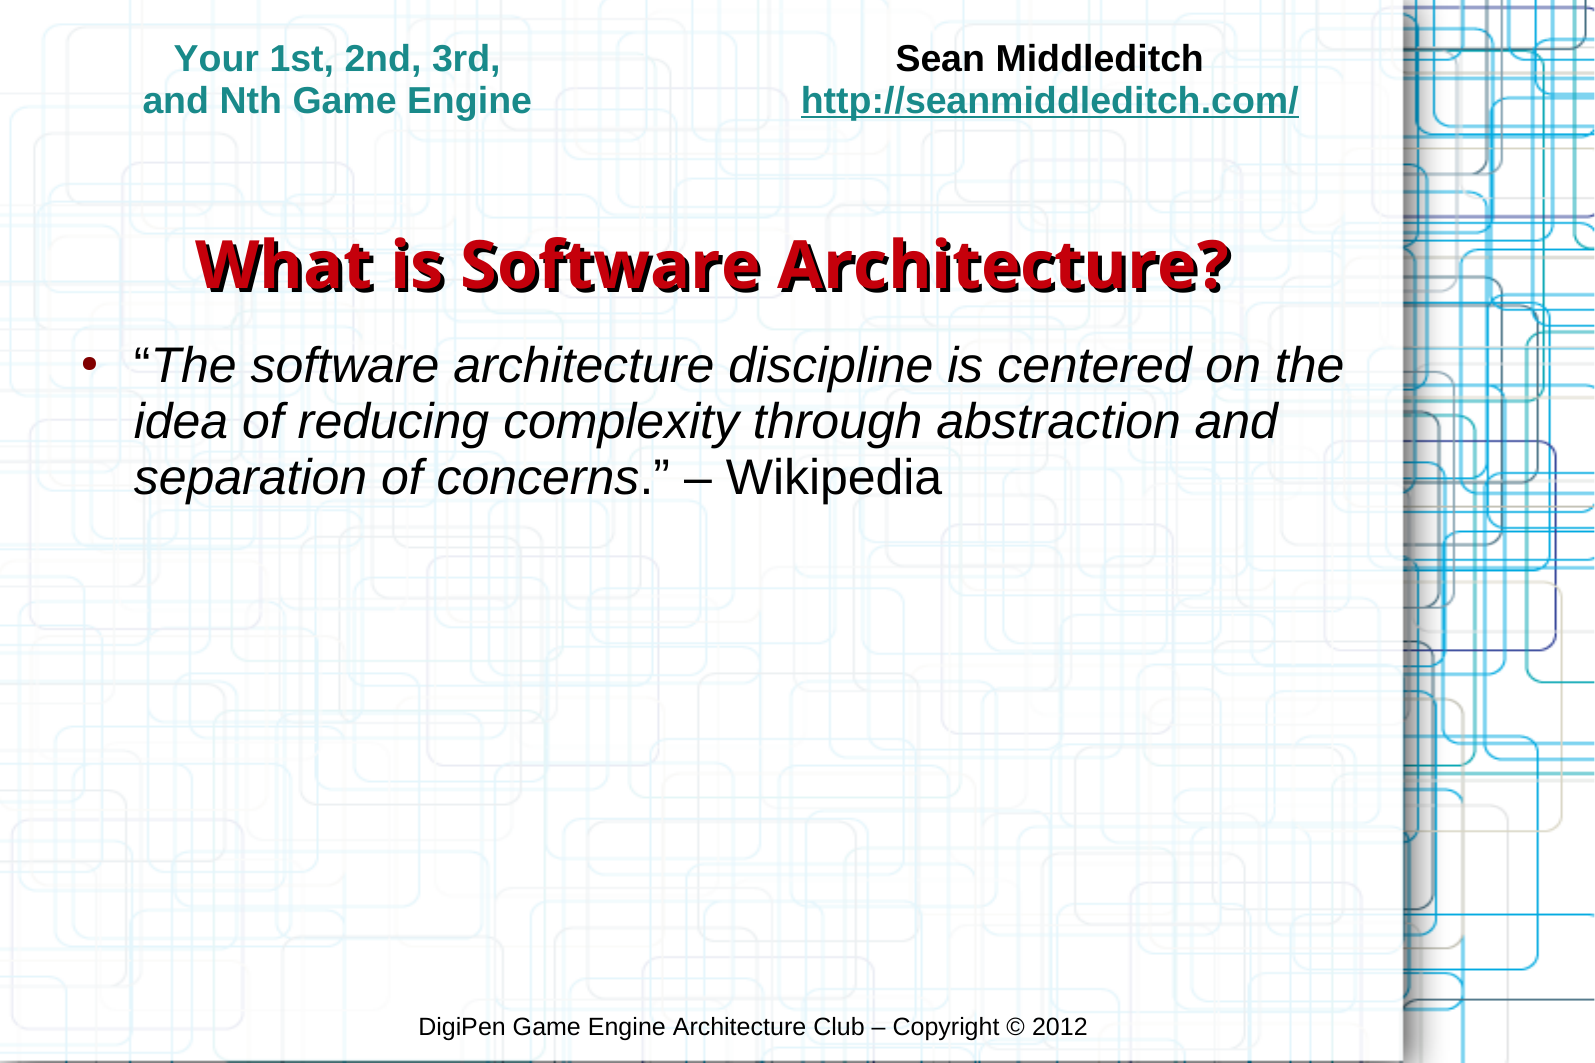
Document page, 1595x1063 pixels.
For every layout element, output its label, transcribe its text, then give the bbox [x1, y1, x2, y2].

list Your 1st, 2nd, 3rd, and Nth Game Engine [75, 37, 601, 151]
list “The software architecture discipline is centered on the idea of reducing complexity through abstraction and separation of concerns.” – Wikipedia [63, 337, 1351, 1051]
list DigiPen Game Engine Architecture Club – Copyright © 2012 [75, 1012, 1363, 1051]
title What is Software Architecture? [75, 225, 1351, 301]
list Sean Middleditch http://seanmiddleditch.com/ [787, 37, 1313, 151]
picture [0, 0, 1595, 1063]
